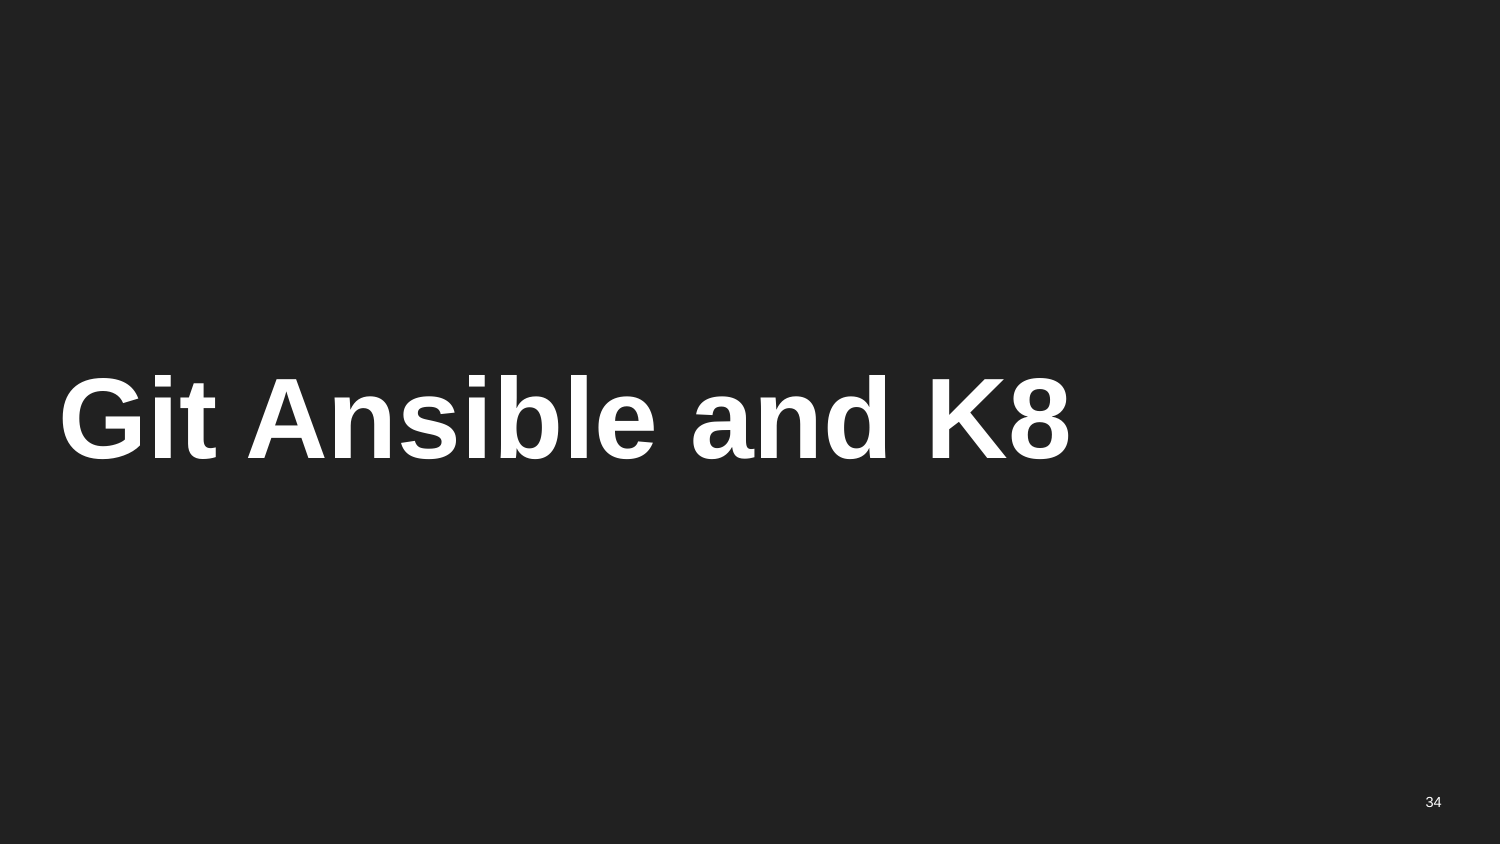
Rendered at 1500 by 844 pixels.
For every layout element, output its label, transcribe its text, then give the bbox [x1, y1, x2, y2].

slide_number 1 [1392, 793, 1442, 815]
title Git Ansible and K8 [59, 140, 1442, 704]
